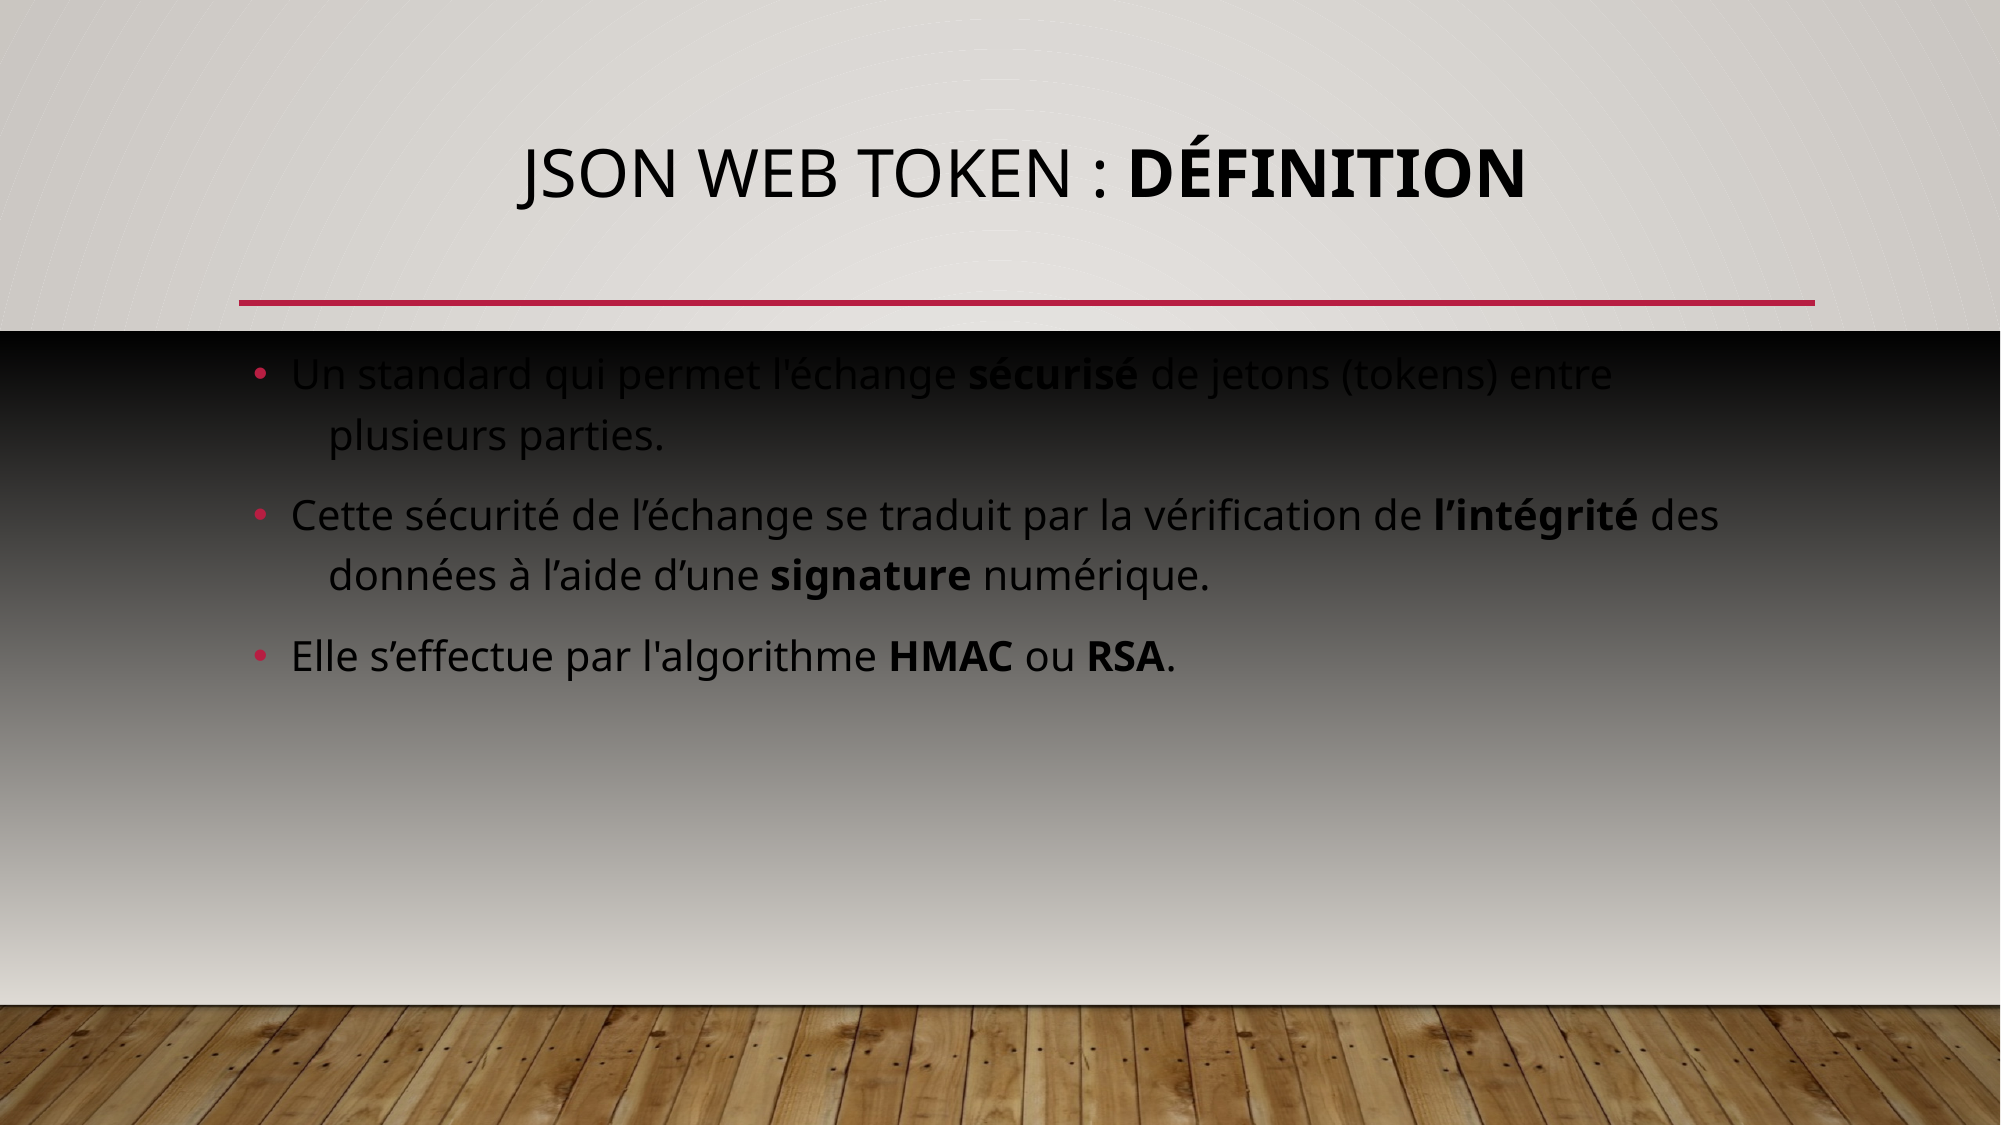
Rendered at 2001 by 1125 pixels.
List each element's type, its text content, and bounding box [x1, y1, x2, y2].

title JSON Web Token : Définition [238, 131, 1814, 305]
list Un standard qui permet l'échange sécurisé de jetons (tokens) entre plusieurs parties. Cette sécurité de l’échange se traduit par la vérification de l’intégrité des données à l’aide d’une signature numérique. Elle s’effectue par l'algorithme HMAC ou RSA. [238, 330, 1814, 897]
